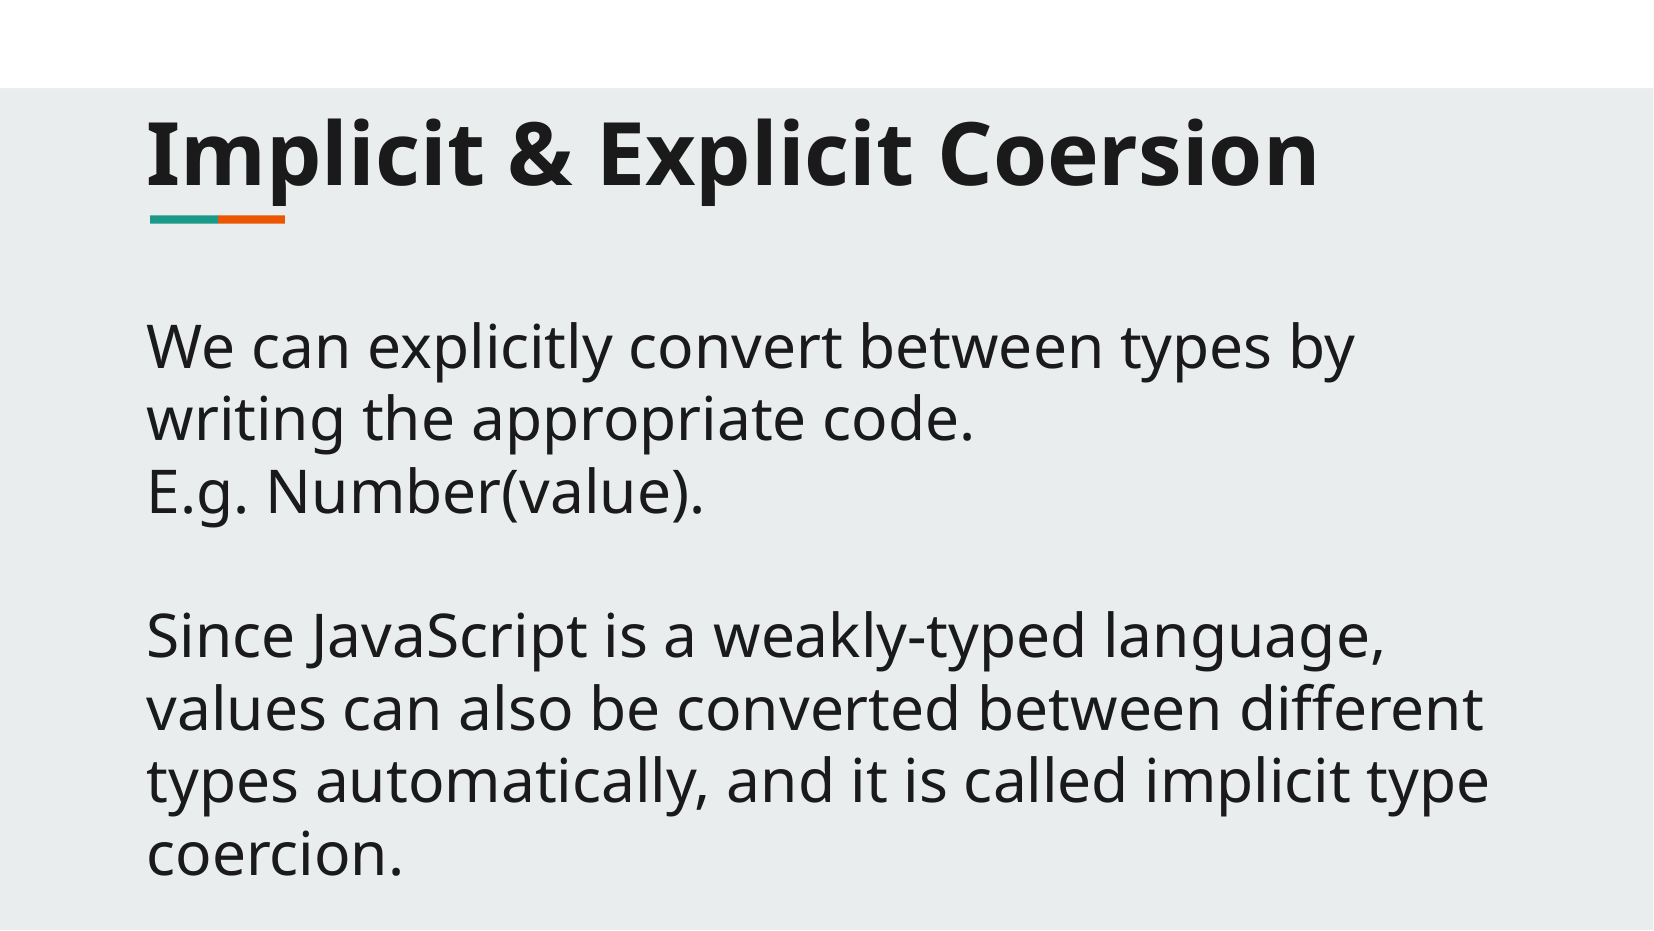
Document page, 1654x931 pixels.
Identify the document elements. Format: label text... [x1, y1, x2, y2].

title Implicit & Explicit Coersion We can explicitly convert between types by writing the appropriate code. E.g. Number(value). Since JavaScript is a weakly-typed language, values can also be converted between different types automatically, and it is called implicit type coercion. [131, 82, 1522, 931]
